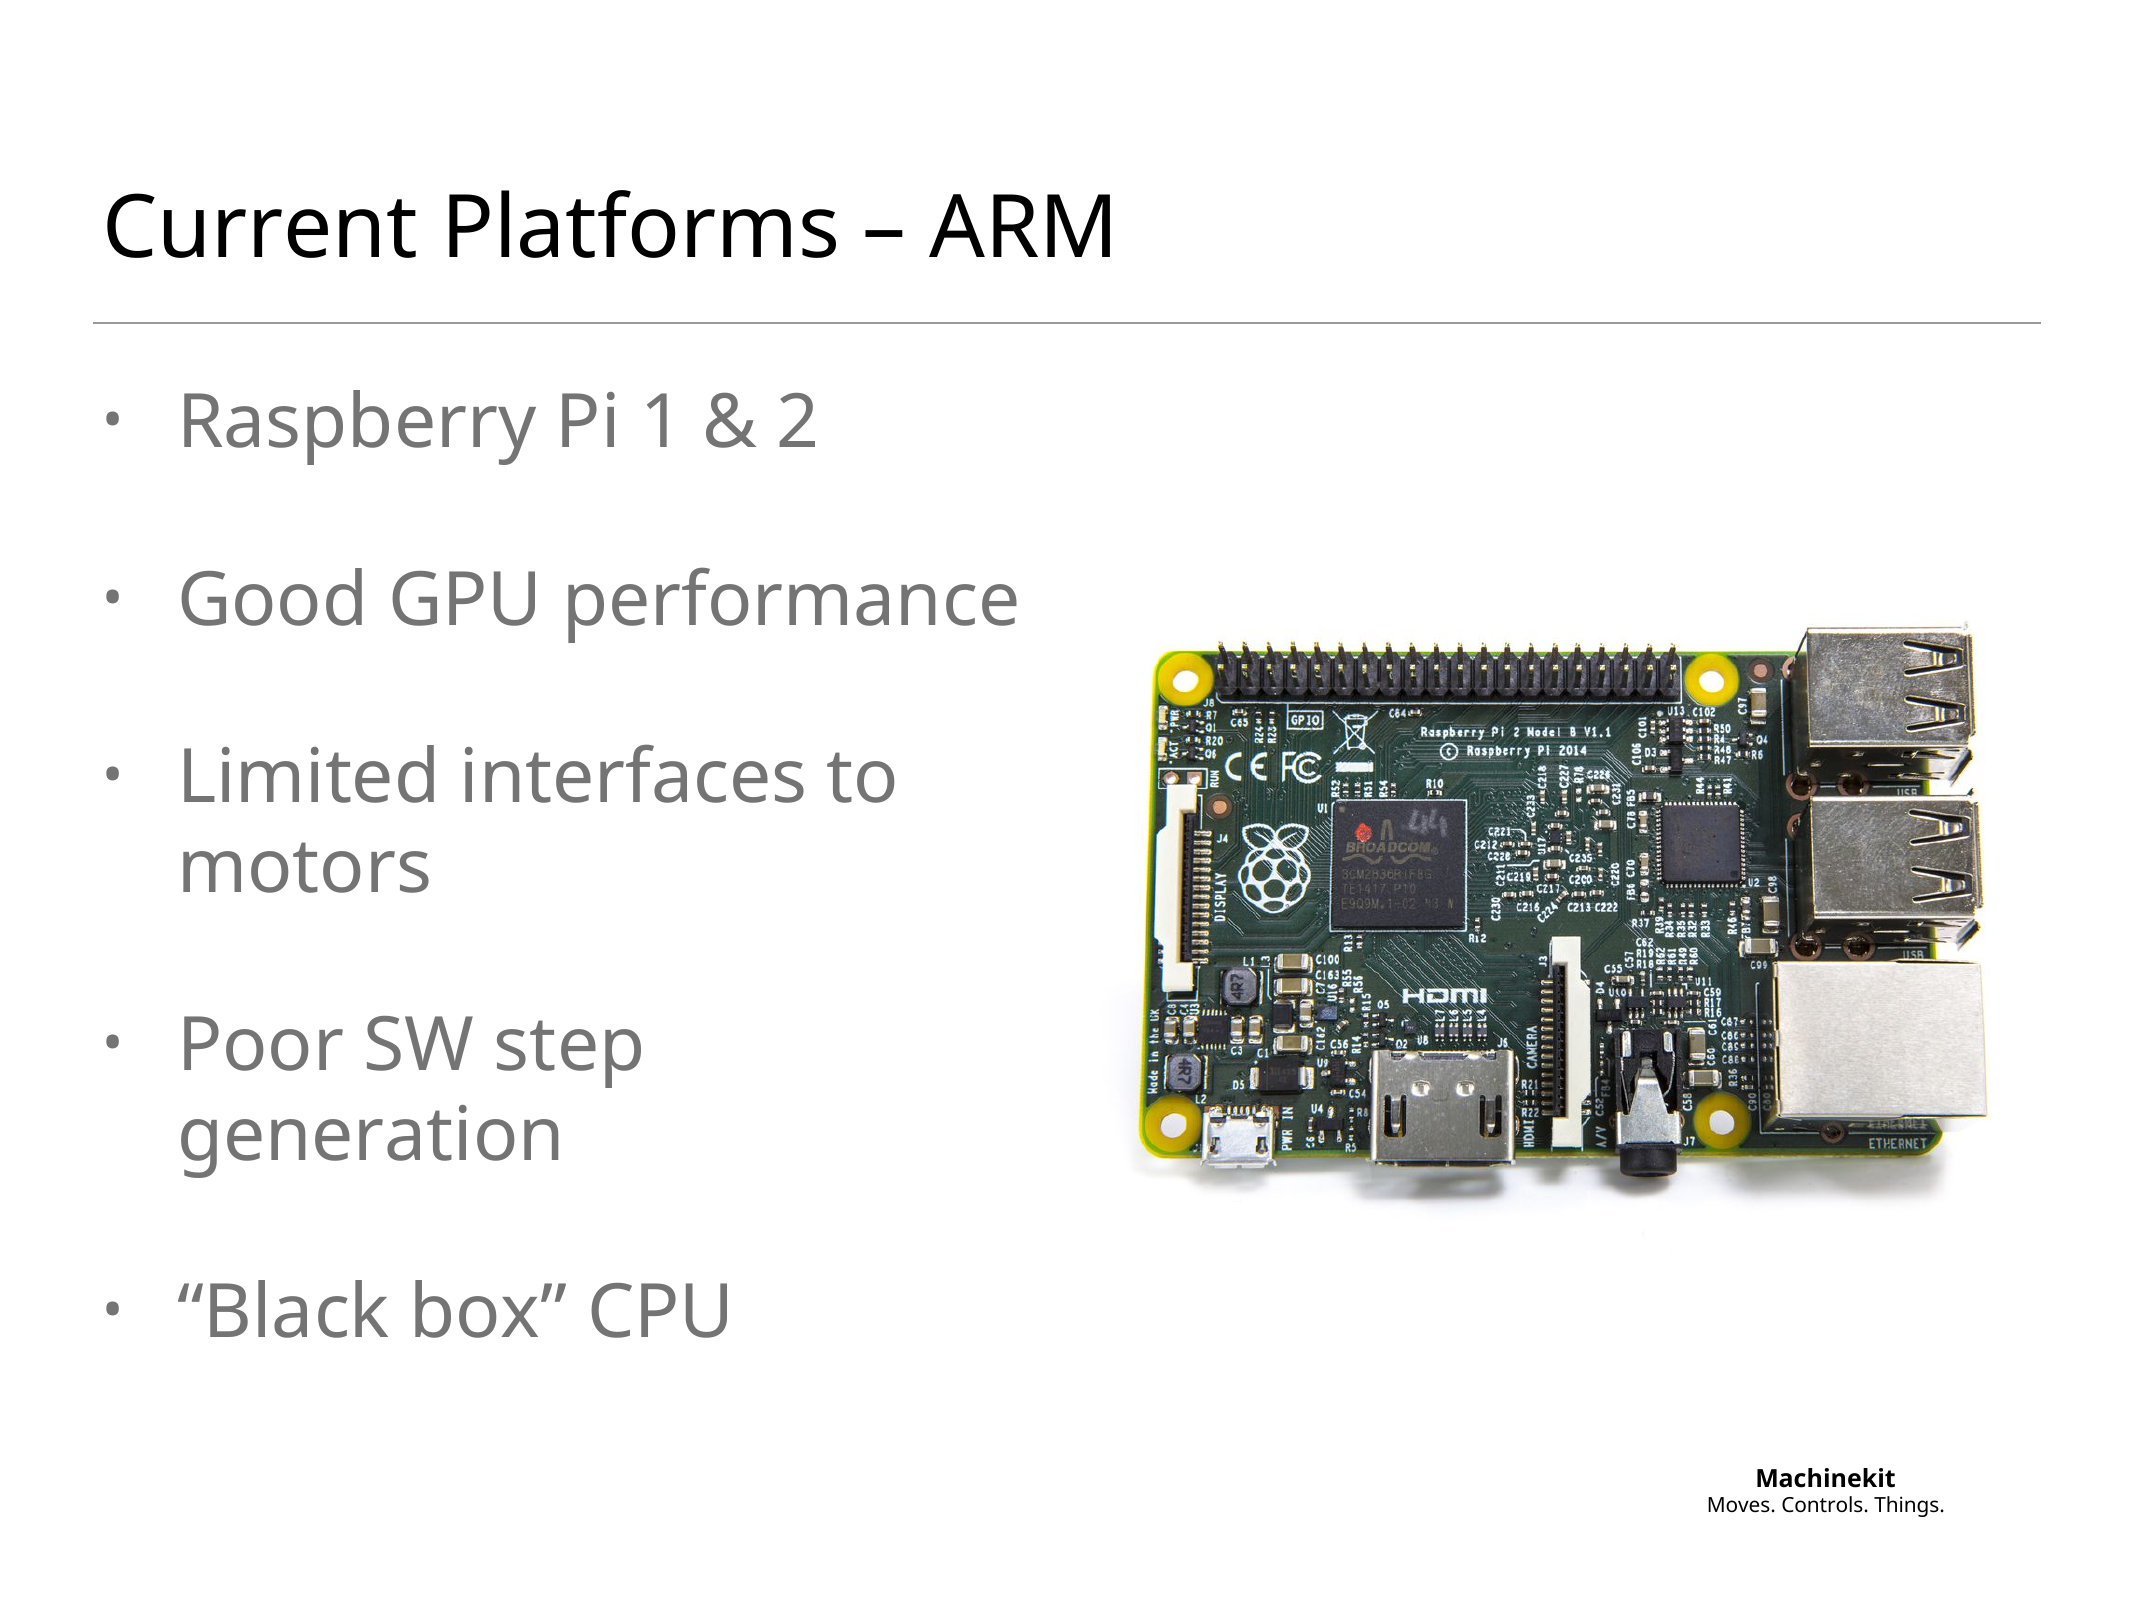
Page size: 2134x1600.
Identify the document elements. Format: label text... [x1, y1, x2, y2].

picture [1090, 569, 2041, 1254]
title Current Platforms – ARM [93, 54, 2040, 284]
list Raspberry Pi 1 & 2 Good GPU performance Limited interfaces to motors Poor SW step generation “Black box” CPU [93, 364, 1044, 1459]
